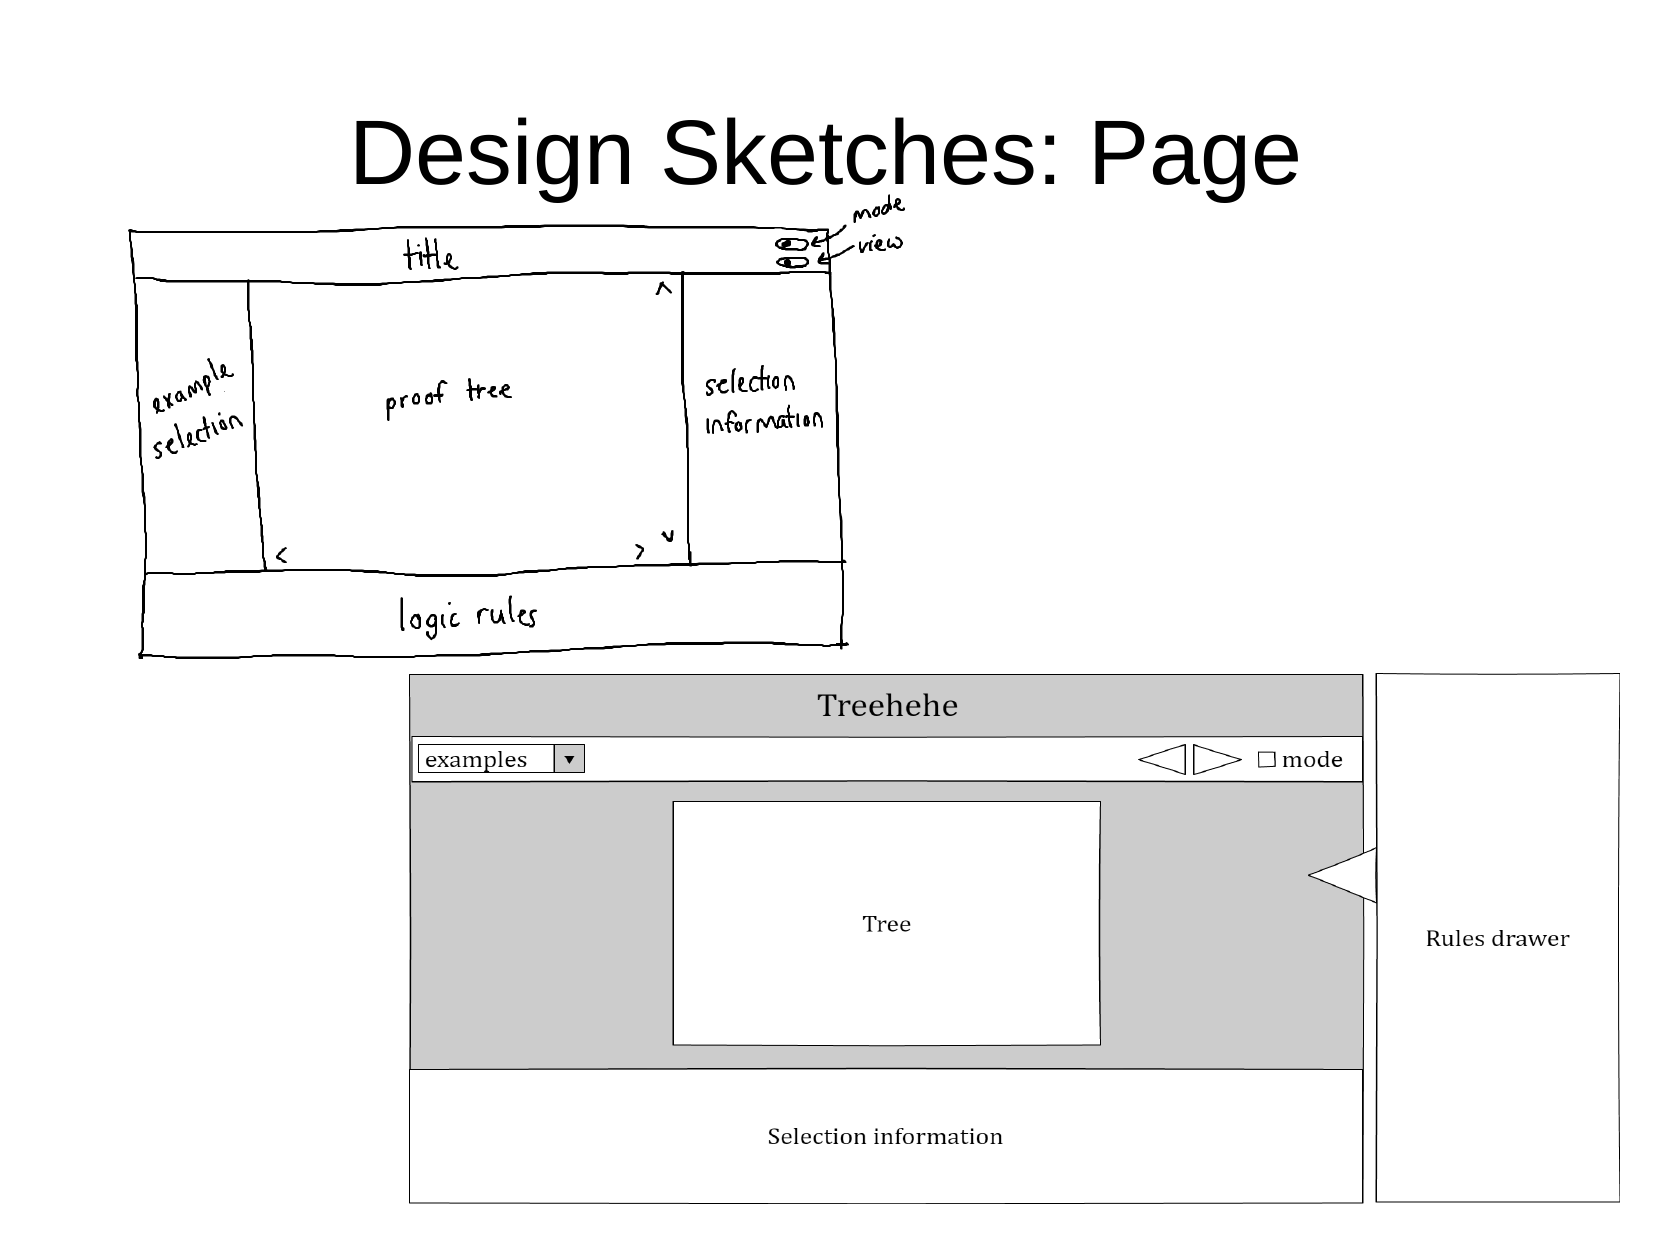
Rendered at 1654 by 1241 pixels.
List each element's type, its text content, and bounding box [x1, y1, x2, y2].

picture [5, 189, 1620, 1204]
title Design Sketches: Page [82, 49, 1571, 257]
